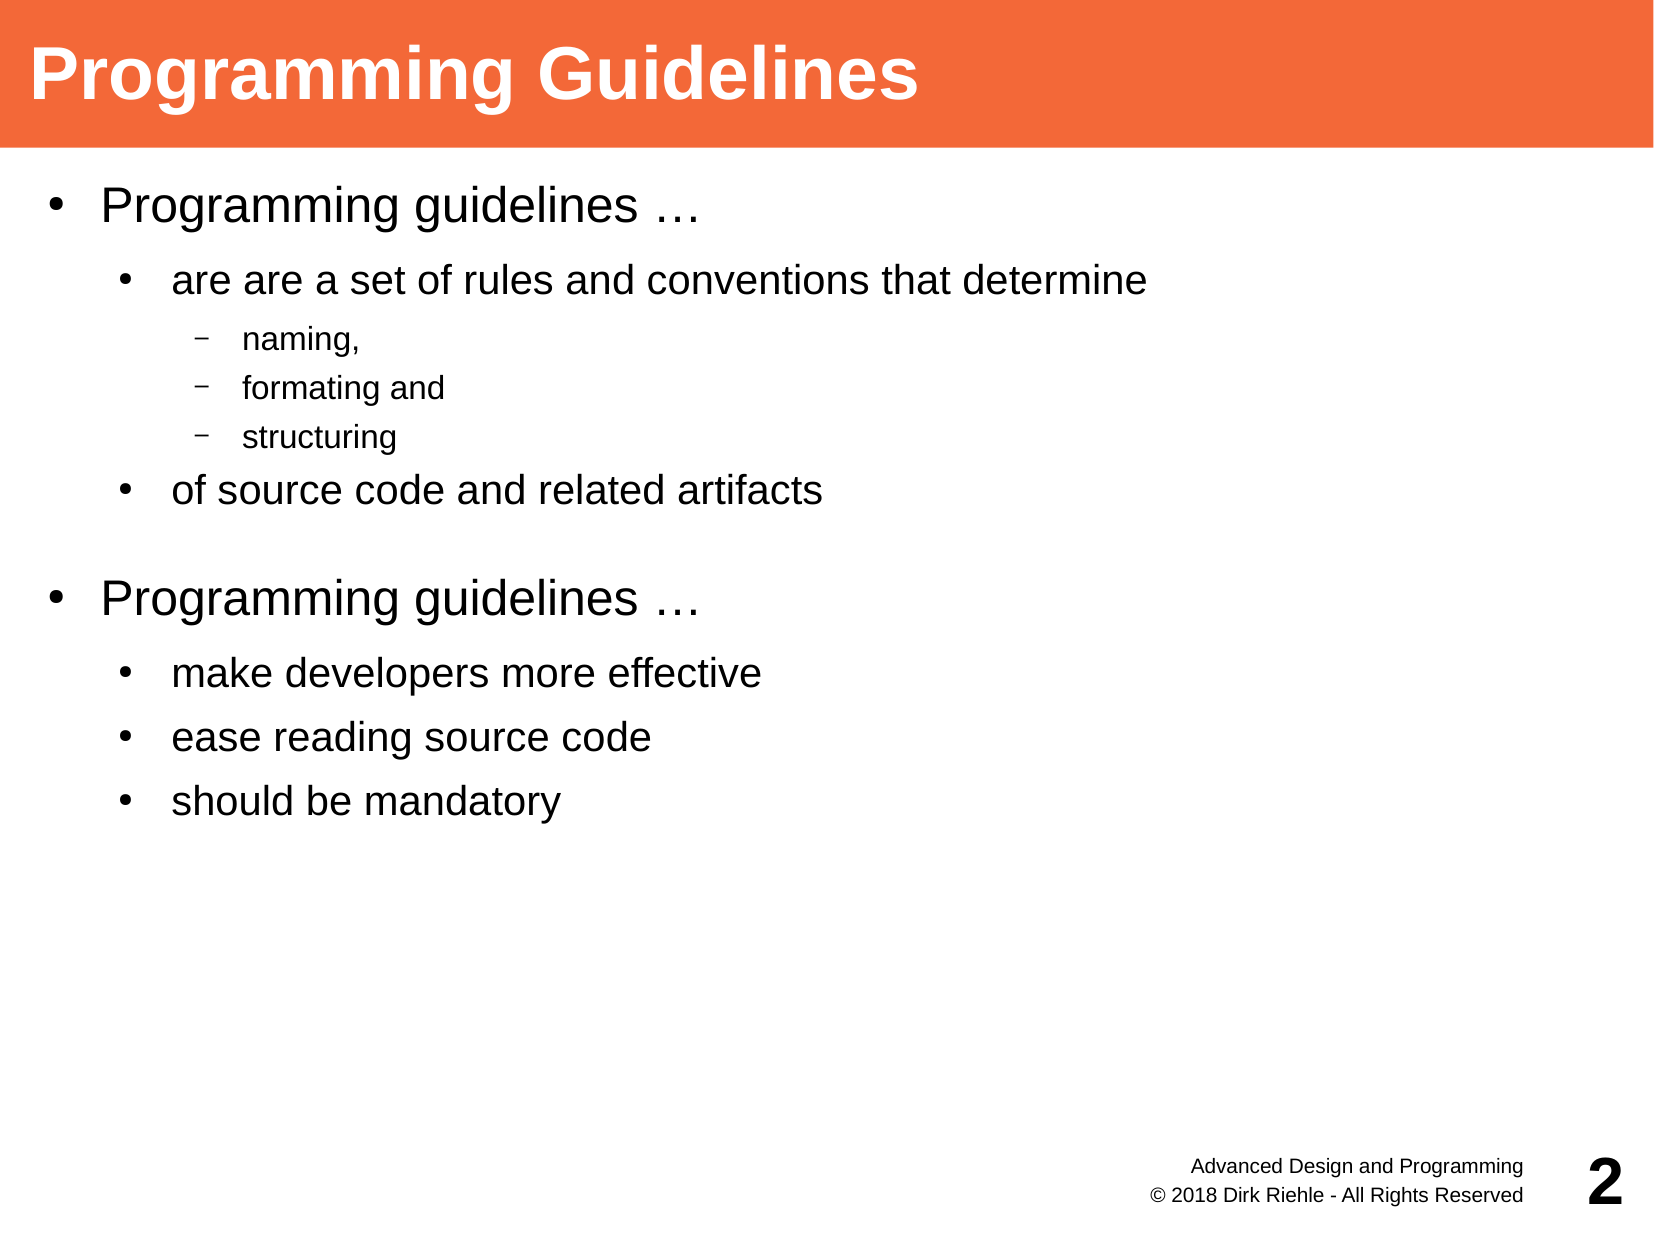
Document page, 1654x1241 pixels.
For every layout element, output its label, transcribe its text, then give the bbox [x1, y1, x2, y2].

title Programming Guidelines [0, 0, 1654, 148]
list Programming guidelines … are are a set of rules and conventions that determine naming, formating and structuring of source code and related artifacts Programming guidelines … make developers more effective ease reading source code should be mandatory [29, 177, 1625, 1063]
